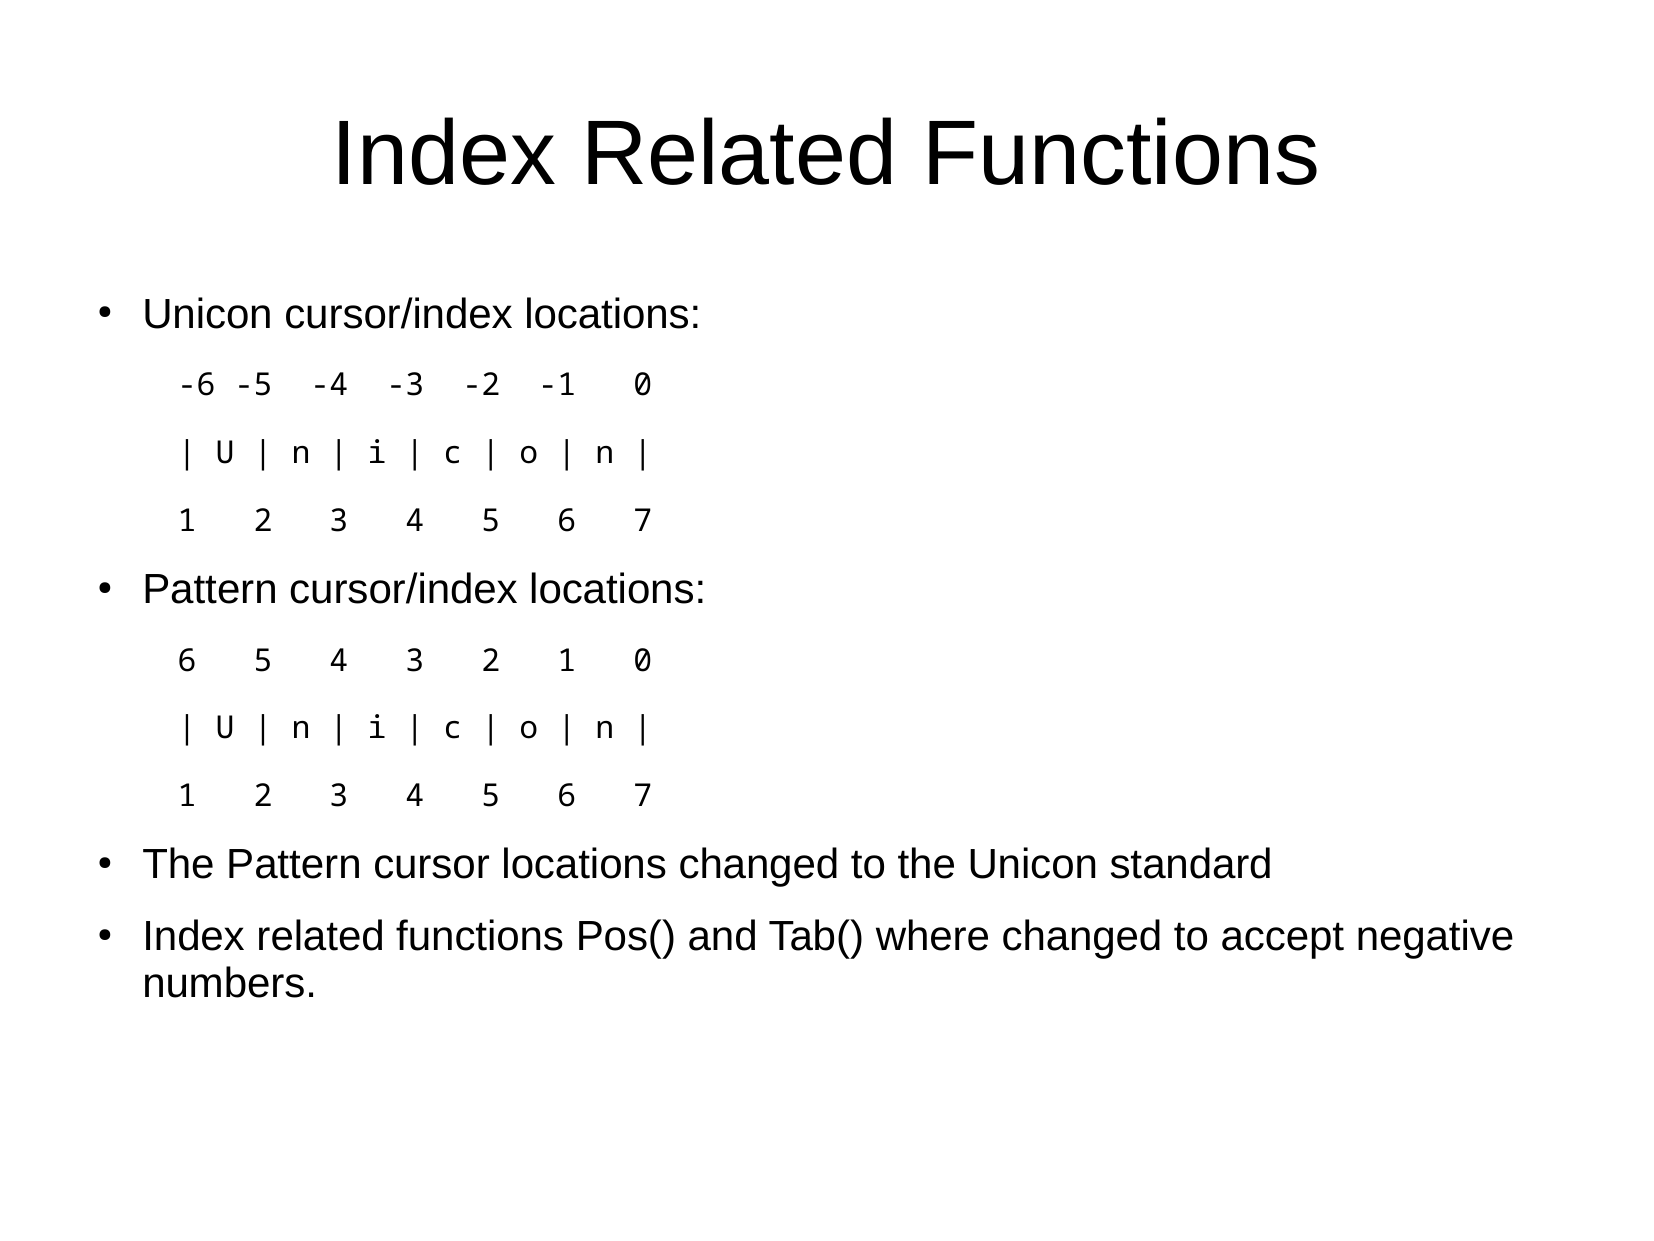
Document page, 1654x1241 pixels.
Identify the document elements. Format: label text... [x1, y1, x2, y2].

title Index Related Functions [82, 49, 1571, 257]
list Unicon cursor/index locations: -6 -5 -4 -3 -2 -1 0 | U | n | i | c | o | n | 1 2 3 4 5 6 7 Pattern cursor/index locations: 6 5 4 3 2 1 0 | U | n | i | c | o | n | 1 2 3 4 5 6 7 The Pattern cursor locations changed to the Unicon standard Index related functions Pos() and Tab() where changed to accept negative numbers. [82, 290, 1571, 1010]
